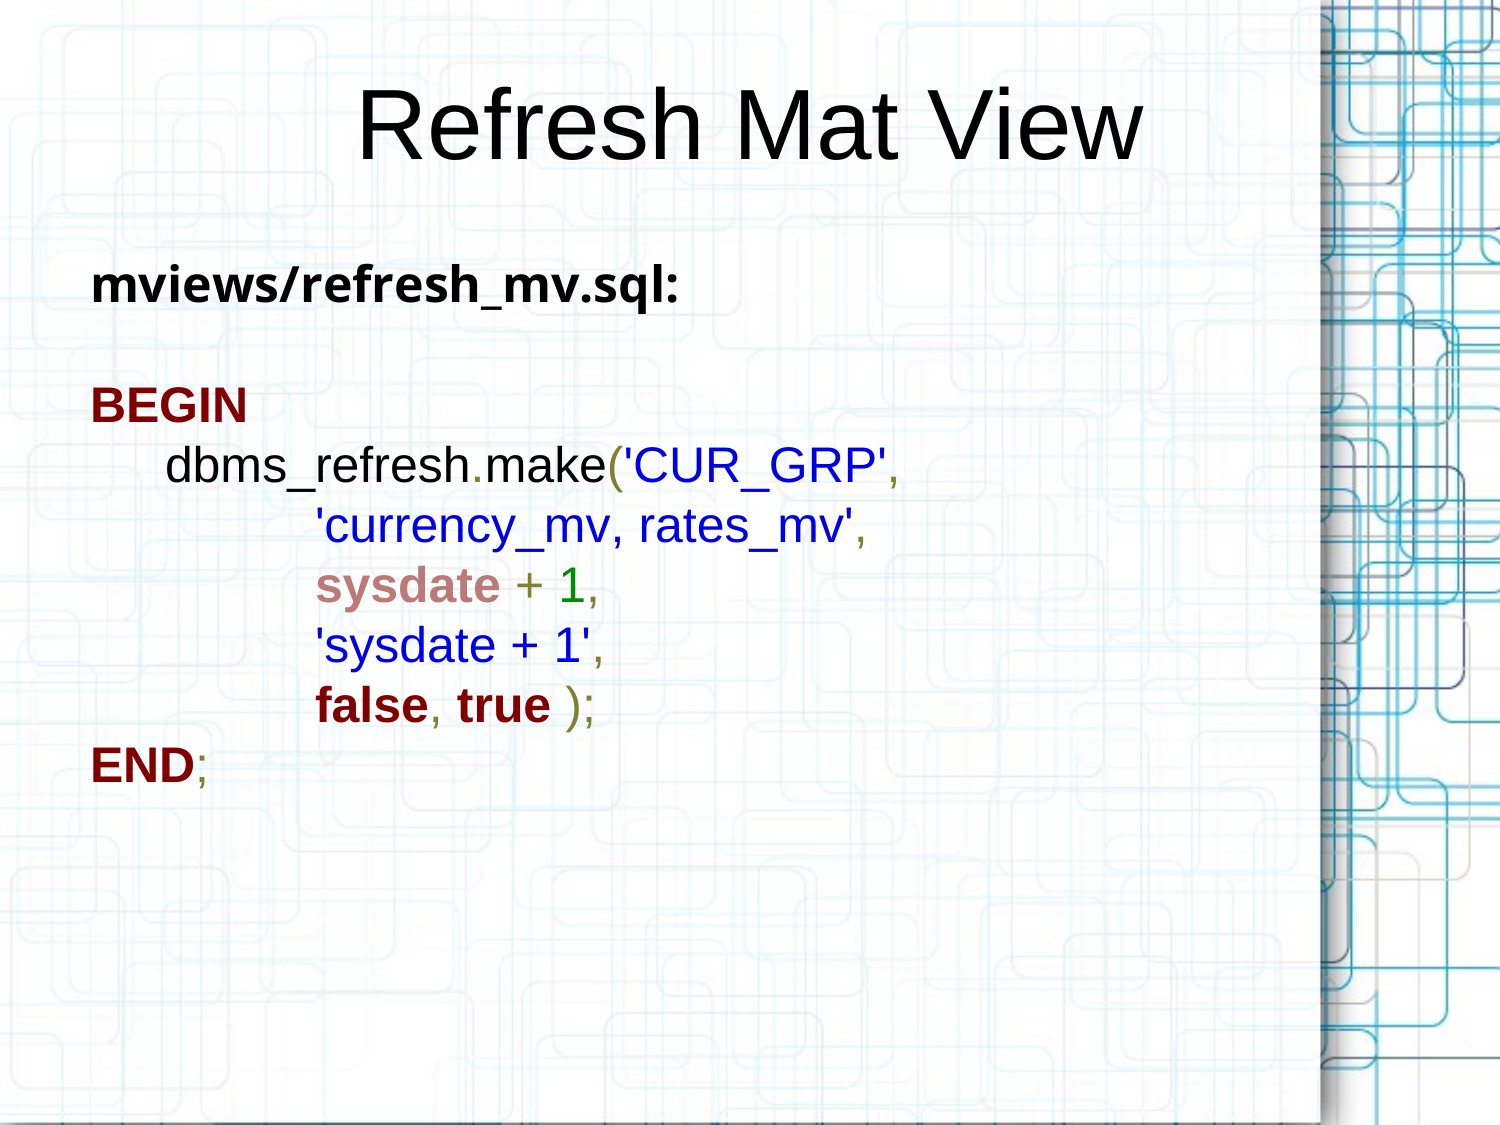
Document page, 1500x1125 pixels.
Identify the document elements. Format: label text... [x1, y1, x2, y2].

picture [0, 0, 1500, 1125]
list mviews/refresh_mv.sql: BEGIN dbms_refresh.make('CUR_GRP', 'currency_mv, rates_mv', sysdate + 1, 'sysdate + 1', false, true ); END; [75, 237, 1425, 1092]
title Refresh Mat View [75, 7, 1425, 196]
